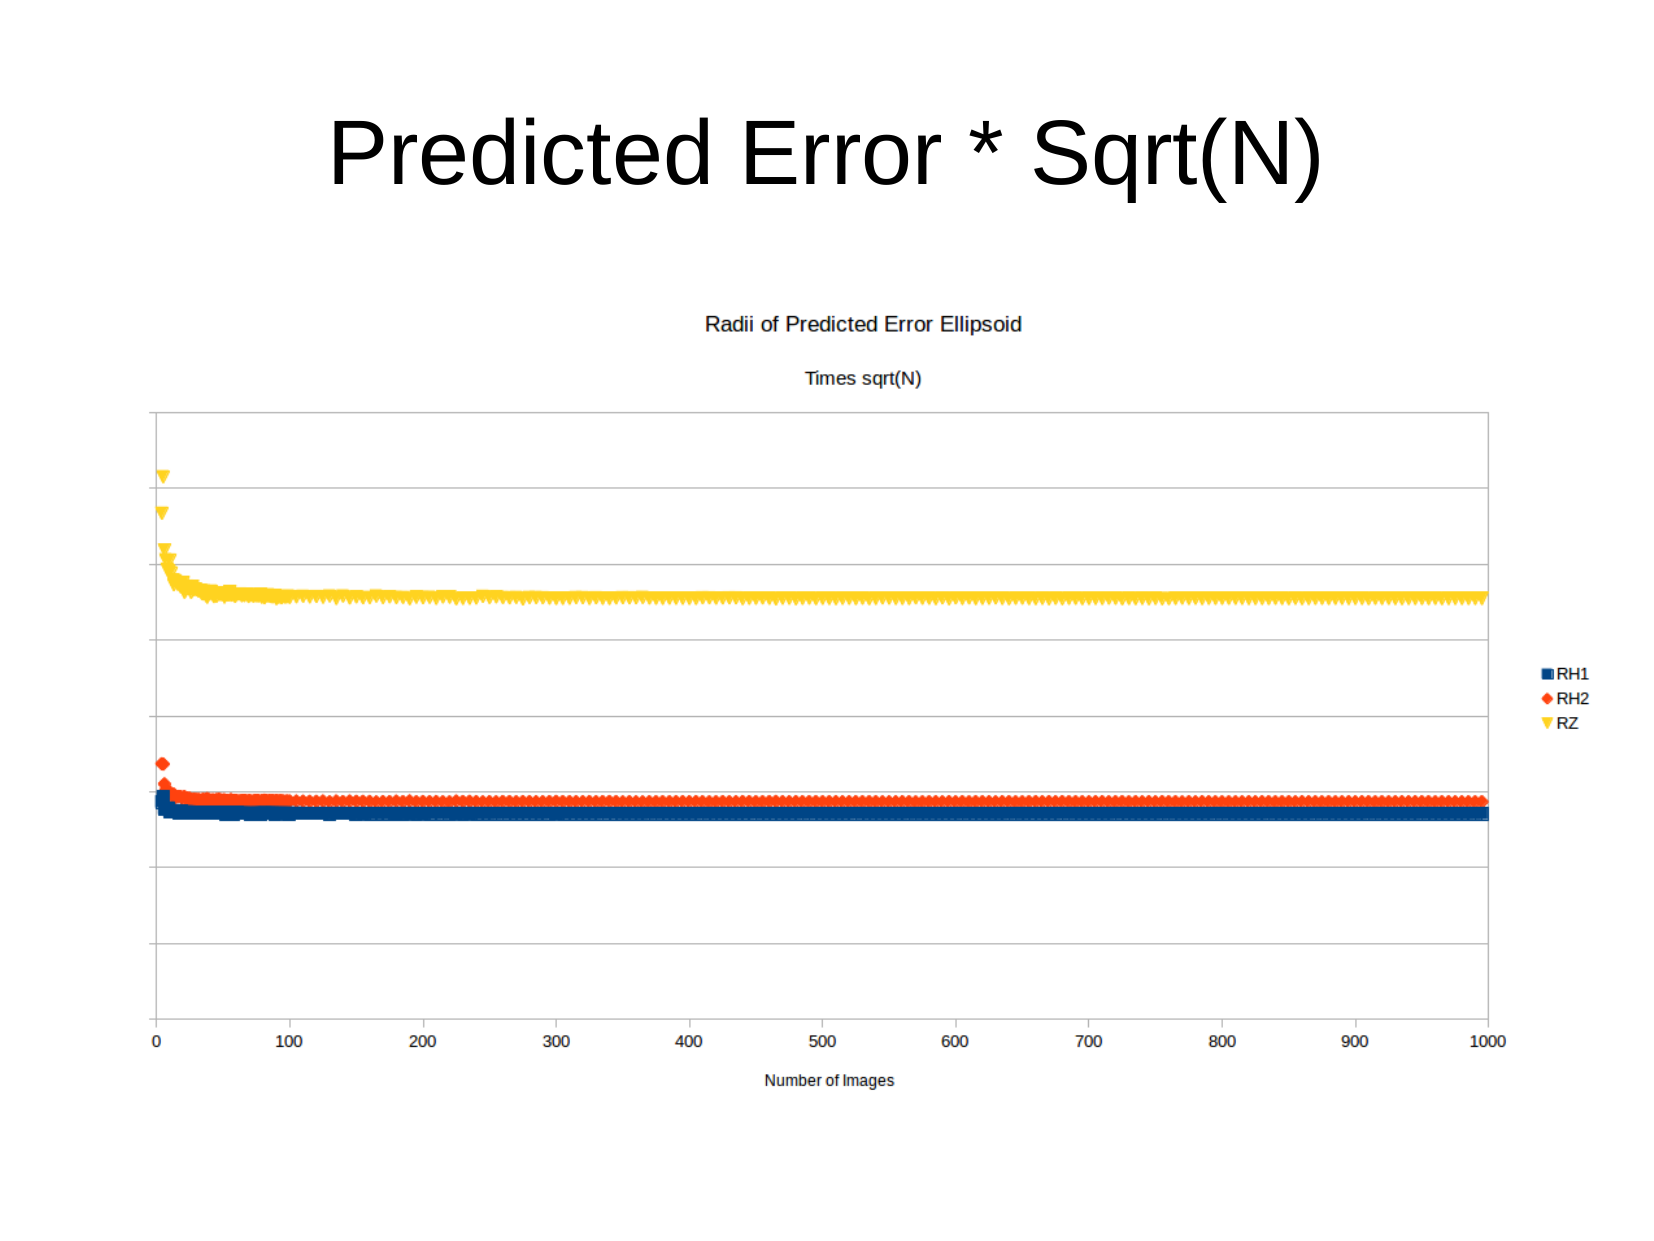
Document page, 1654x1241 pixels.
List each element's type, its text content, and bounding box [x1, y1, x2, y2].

title Predicted Error * Sqrt(N) [82, 49, 1571, 257]
picture [122, 281, 1606, 1117]
